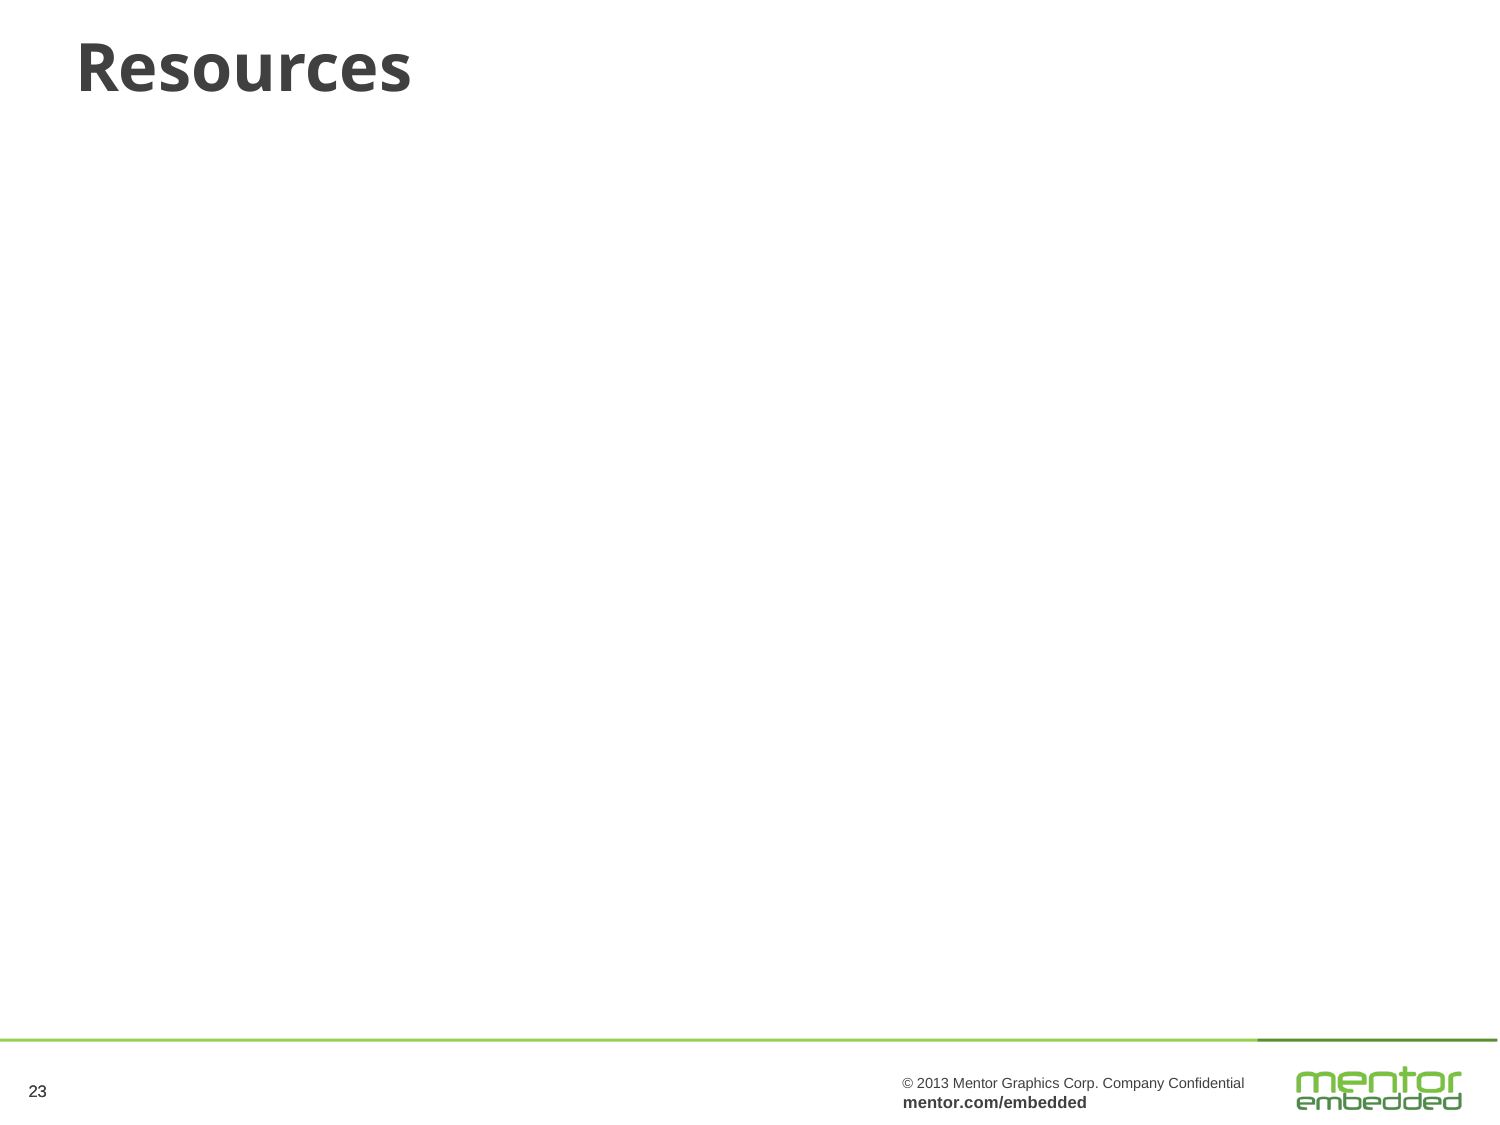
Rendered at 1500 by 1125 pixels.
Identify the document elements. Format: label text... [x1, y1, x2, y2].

picture [1292, 1062, 1464, 1114]
title Resources [0, 0, 1500, 113]
